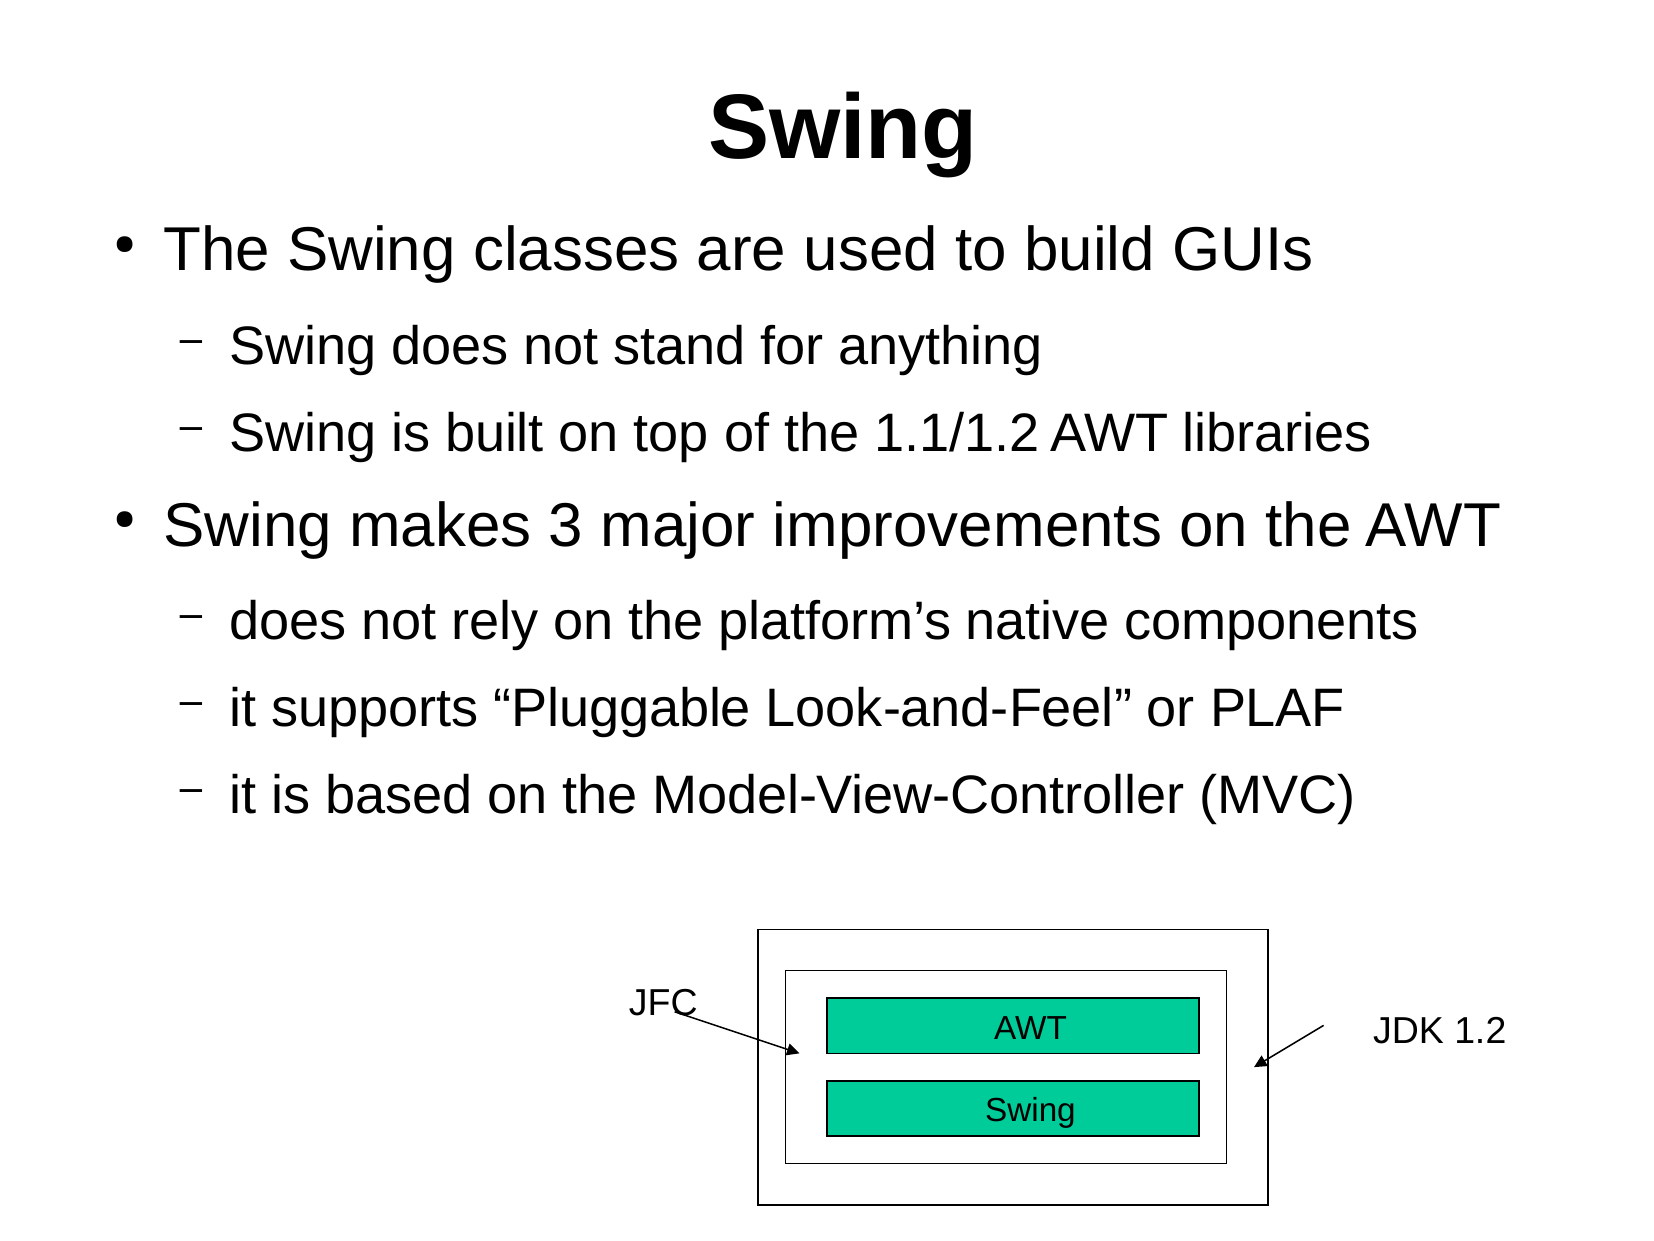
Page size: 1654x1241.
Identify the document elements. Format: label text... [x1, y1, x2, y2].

text_box JFC [578, 970, 713, 1032]
text_box AWT [826, 998, 1199, 1054]
list The Swing classes are used to build GUIs Swing does not stand for anything Swing is built on top of the 1.1/1.2 AWT libraries Swing makes 3 major improvements on the AWT does not rely on the platform’s native components it supports “Pluggable Look-and-Feel” or PLAF it is based on the Model-View-Controller (MVC) [82, 200, 1538, 889]
title Swing [82, 49, 1571, 196]
text_box Swing [826, 1080, 1199, 1137]
text_box JDK 1.2 [1322, 998, 1522, 1059]
